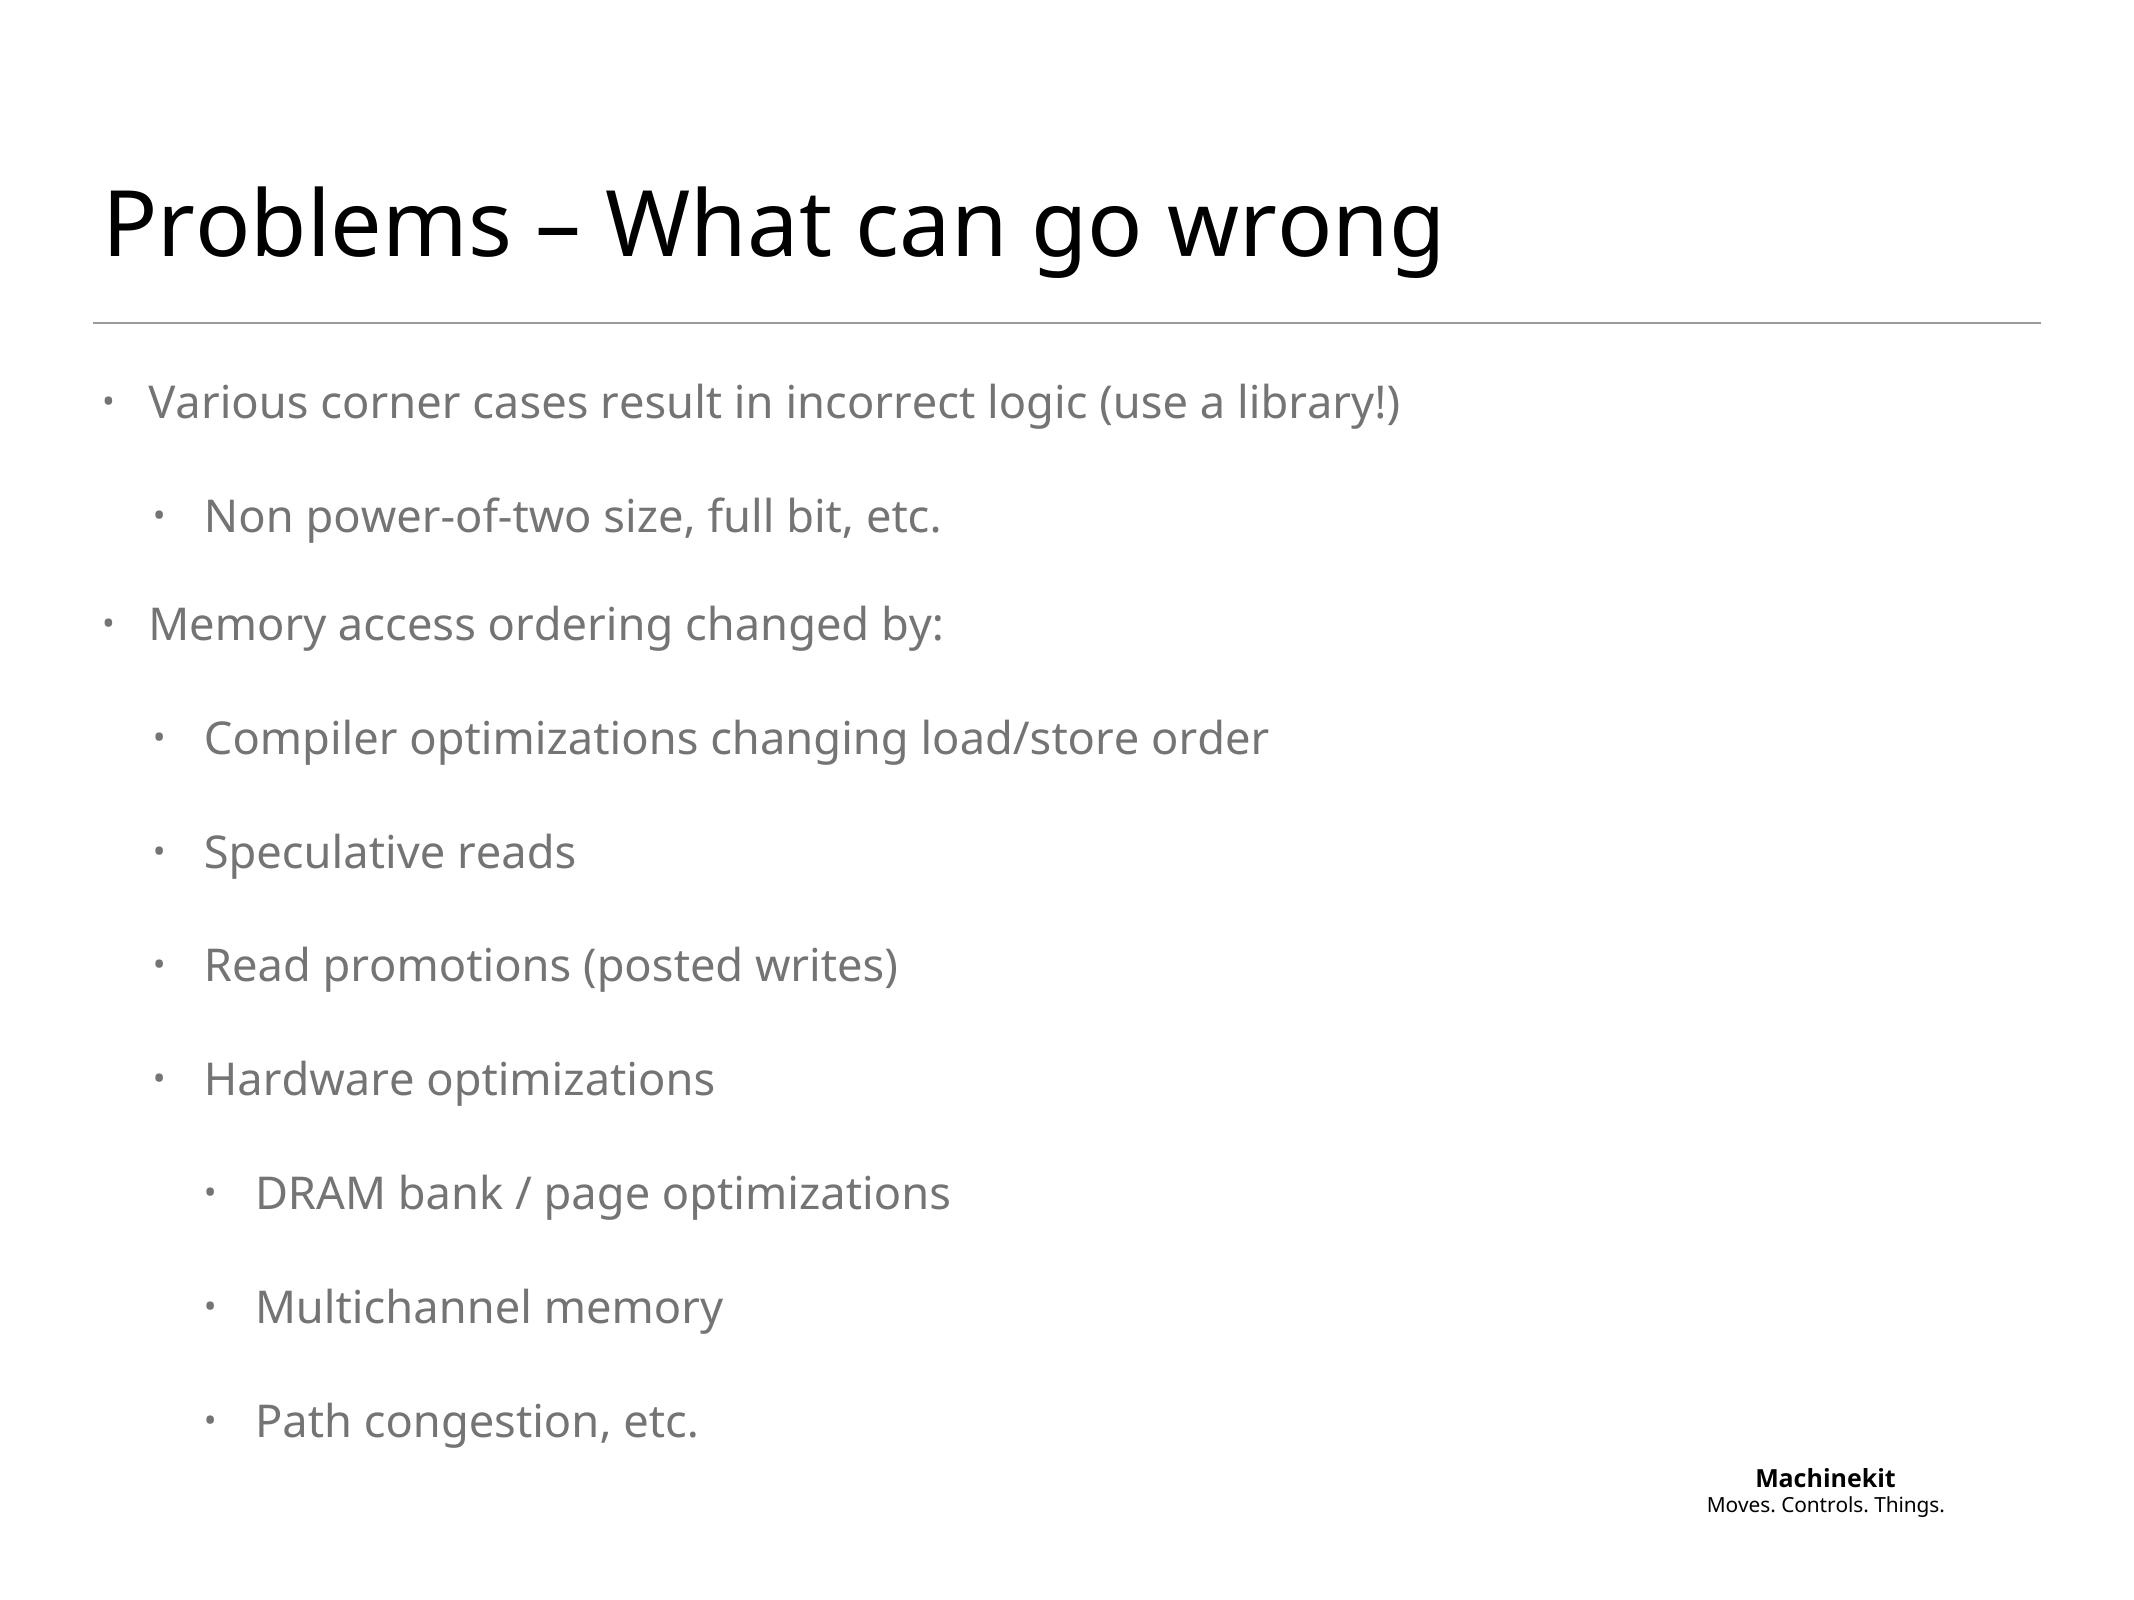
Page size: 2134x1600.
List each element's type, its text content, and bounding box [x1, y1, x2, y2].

title Problems – What can go wrong [93, 54, 2040, 284]
list Various corner cases result in incorrect logic (use a library!) Non power-of-two size, full bit, etc. Memory access ordering changed by: Compiler optimizations changing load/store order Speculative reads Read promotions (posted writes) Hardware optimizations DRAM bank / page optimizations Multichannel memory Path congestion, etc. [93, 364, 2040, 1459]
